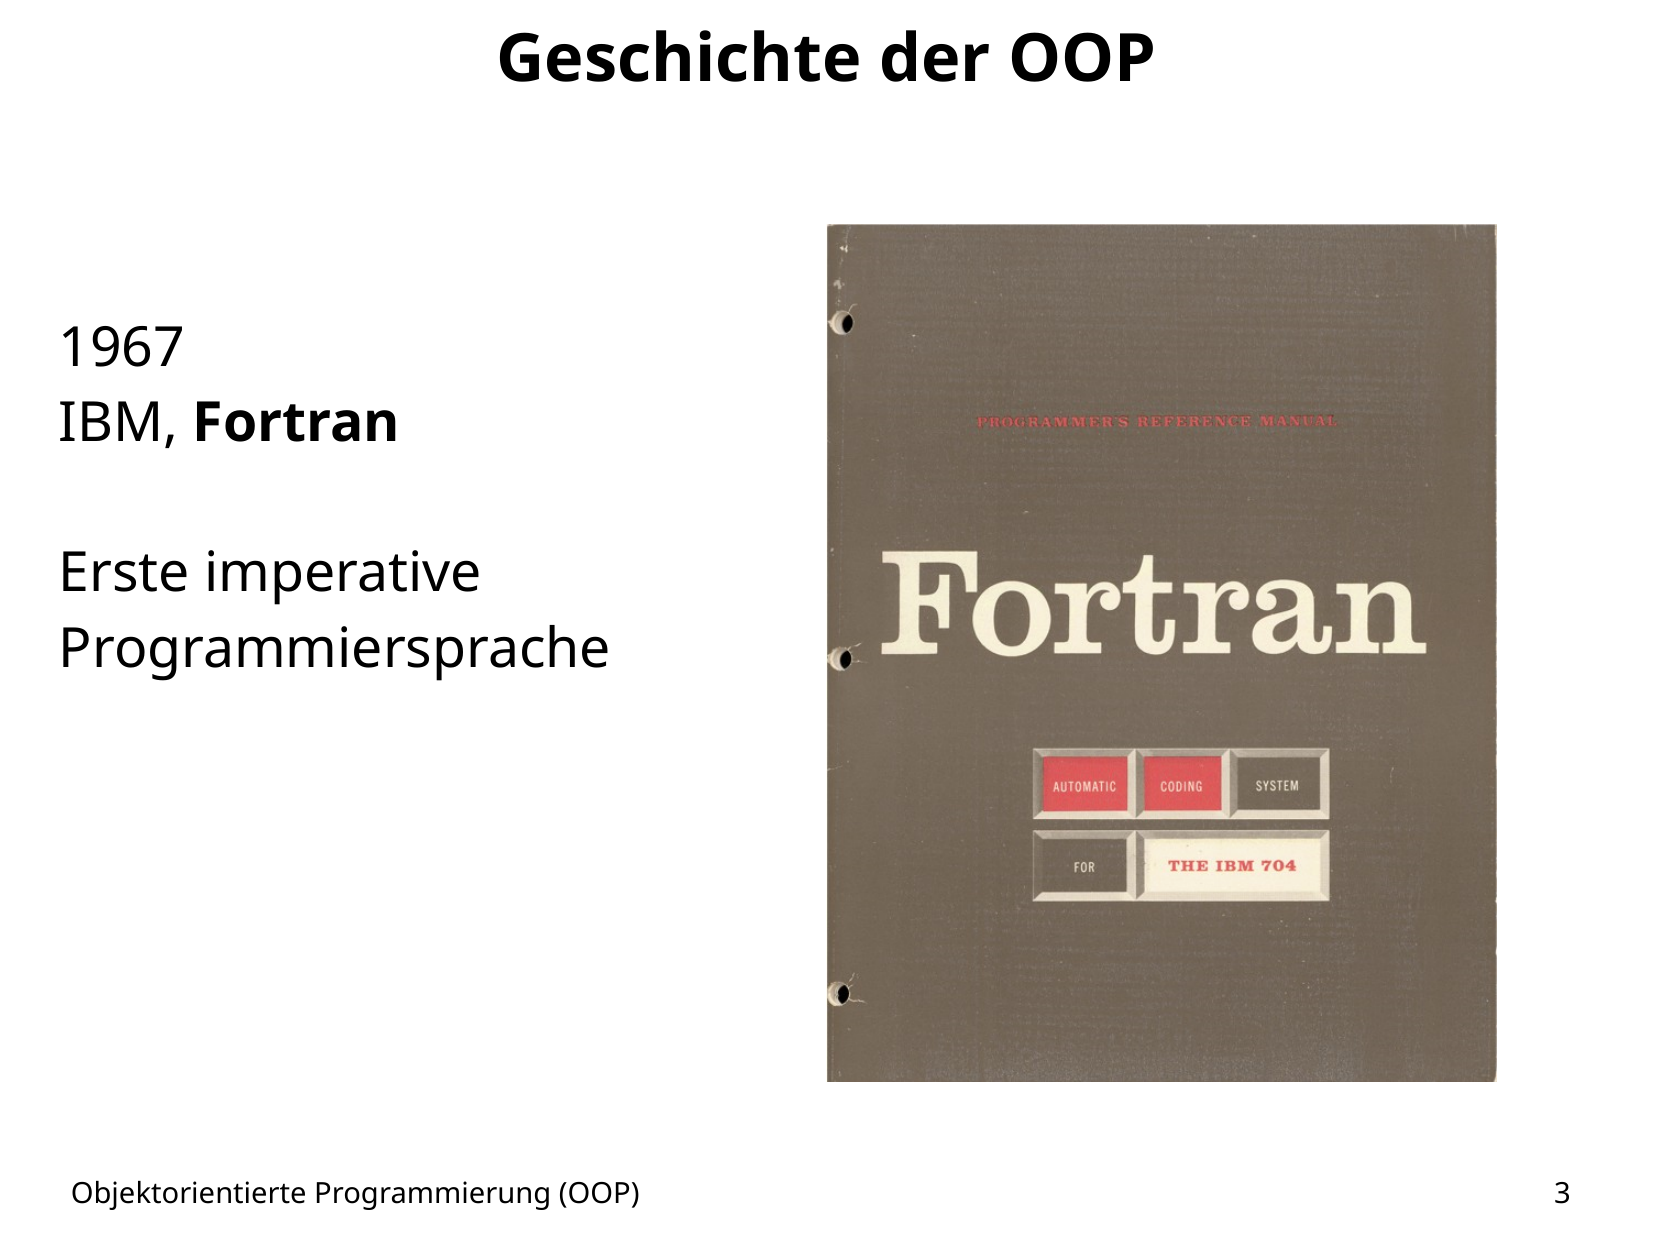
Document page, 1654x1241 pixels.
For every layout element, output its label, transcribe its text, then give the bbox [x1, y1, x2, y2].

title Geschichte der OOP [0, 5, 1654, 107]
picture [826, 224, 1497, 1082]
list 1967 IBM, Fortran Erste imperative Programmiersprache [59, 307, 745, 686]
